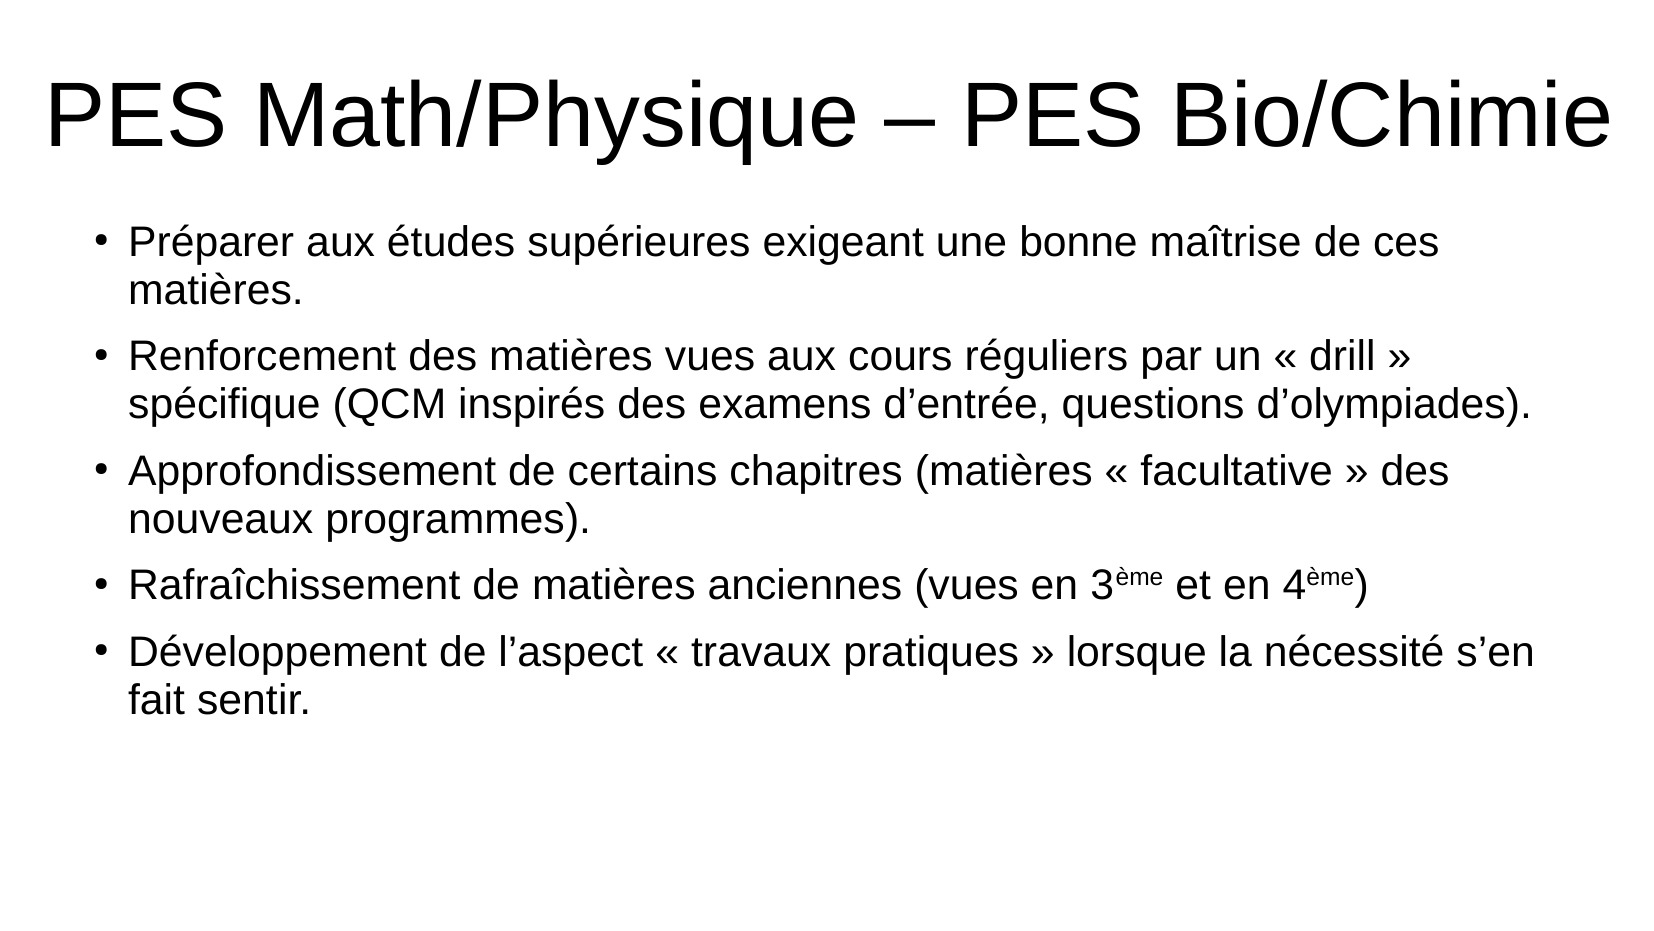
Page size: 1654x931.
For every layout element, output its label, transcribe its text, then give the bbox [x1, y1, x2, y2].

title PES Math/Physique – PES Bio/Chimie [34, 12, 1627, 218]
list Préparer aux études supérieures exigeant une bonne maîtrise de ces matières. Renforcement des matières vues aux cours réguliers par un « drill » spécifique (QCM inspirés des examens d’entrée, questions d’olympiades). Approfondissement de certains chapitres (matières « facultative » des nouveaux programmes). Rafraîchissement de matières anciennes (vues en 3ème et en 4ème) Développement de l’aspect « travaux pratiques » lorsque la nécessité s’en fait sentir. [82, 217, 1571, 758]
